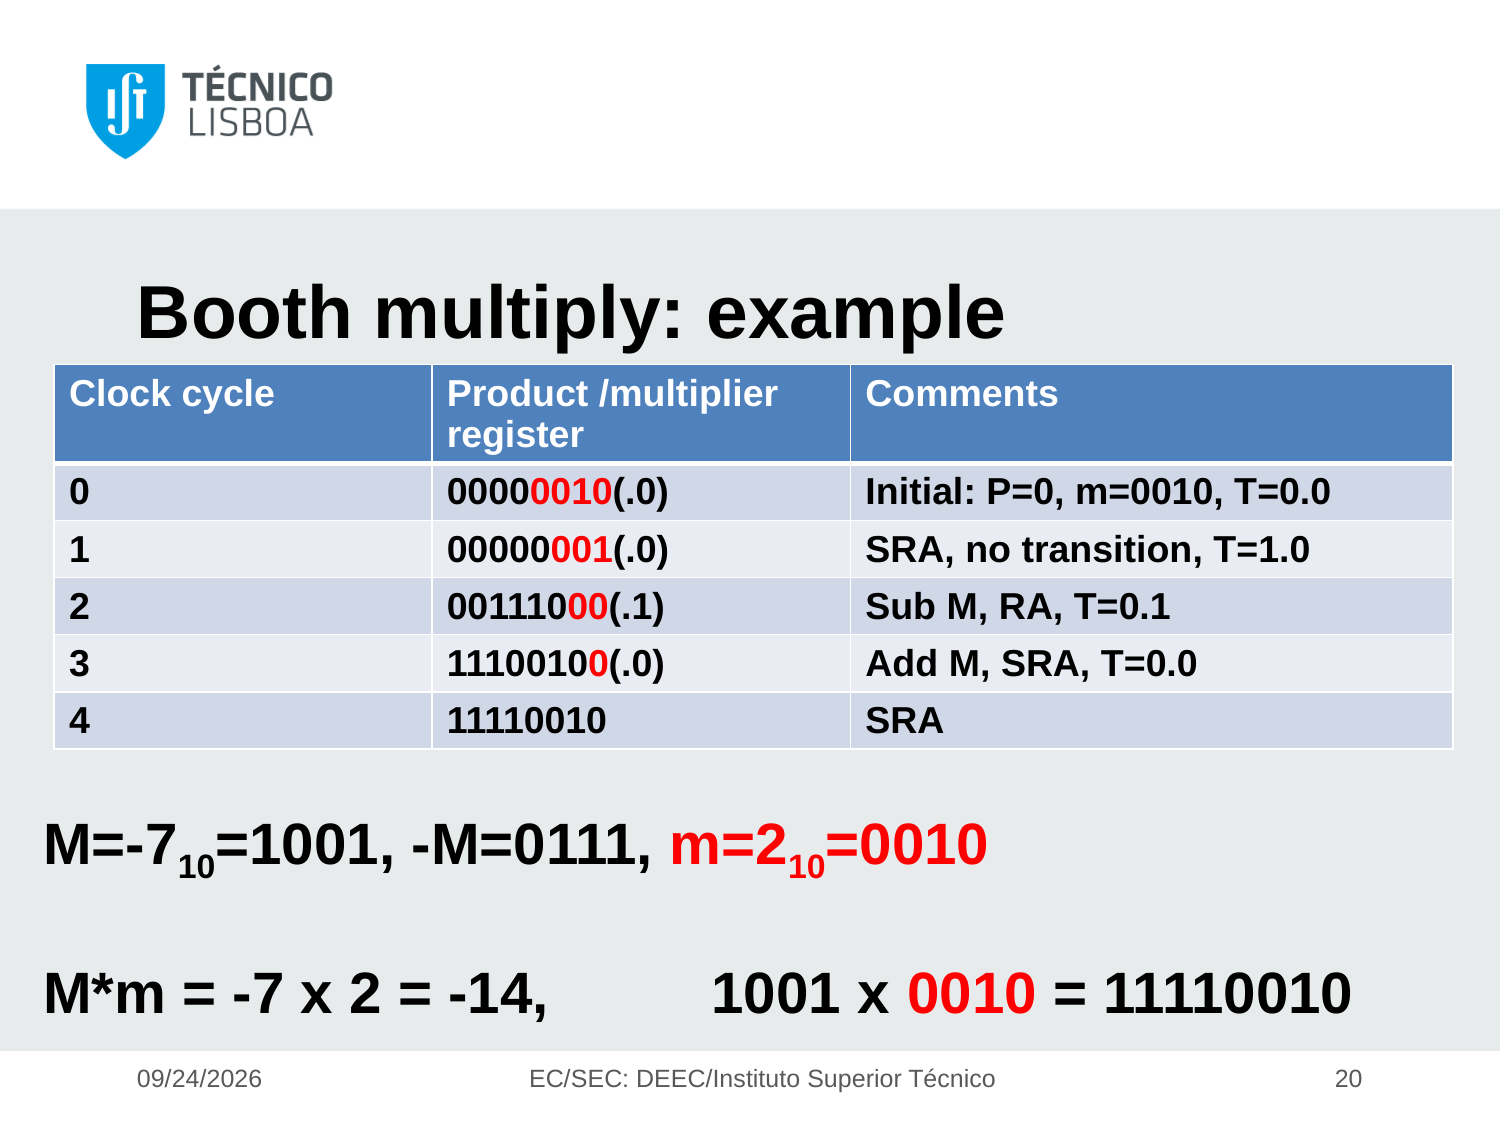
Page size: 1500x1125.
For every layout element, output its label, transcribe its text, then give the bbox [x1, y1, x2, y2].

table_cell 11100100(.0) [433, 635, 850, 691]
table_cell 2 [55, 578, 431, 634]
slide_number <number> [1077, 1052, 1378, 1103]
table_cell SRA [851, 693, 1452, 748]
slide_number 10/22/2018 [121, 1052, 425, 1103]
table_cell Initial: P=0, m=0010, T=0.0 [851, 466, 1452, 520]
table_header Product /multiplier register [433, 365, 850, 461]
table_cell 00000001(.0) [433, 521, 850, 577]
table_header Clock cycle [55, 365, 431, 461]
footer EC/SEC: DEEC/Instituto Superior Técnico [512, 1052, 1021, 1103]
table_cell Add M, SRA, T=0.0 [851, 635, 1452, 691]
text_box M=-710=1001, -M=0111, m=210=0010 M*m = -7 x 2 = -14, 1001 x 0010 = 11110010 [28, 798, 1369, 1033]
table_cell 0 [55, 466, 431, 520]
picture [0, 0, 1500, 1125]
table_cell 3 [55, 635, 431, 691]
table_cell SRA, no transition, T=1.0 [851, 521, 1452, 577]
table_cell 4 [55, 693, 431, 748]
title Booth multiply: example [121, 237, 1378, 364]
table_cell 1 [55, 521, 431, 577]
table_cell 11110010 [433, 693, 850, 748]
table_cell 00111000(.1) [433, 578, 850, 634]
table_cell Sub M, RA, T=0.1 [851, 578, 1452, 634]
table_cell 00000010(.0) [433, 466, 850, 520]
table_header Comments [851, 365, 1452, 461]
